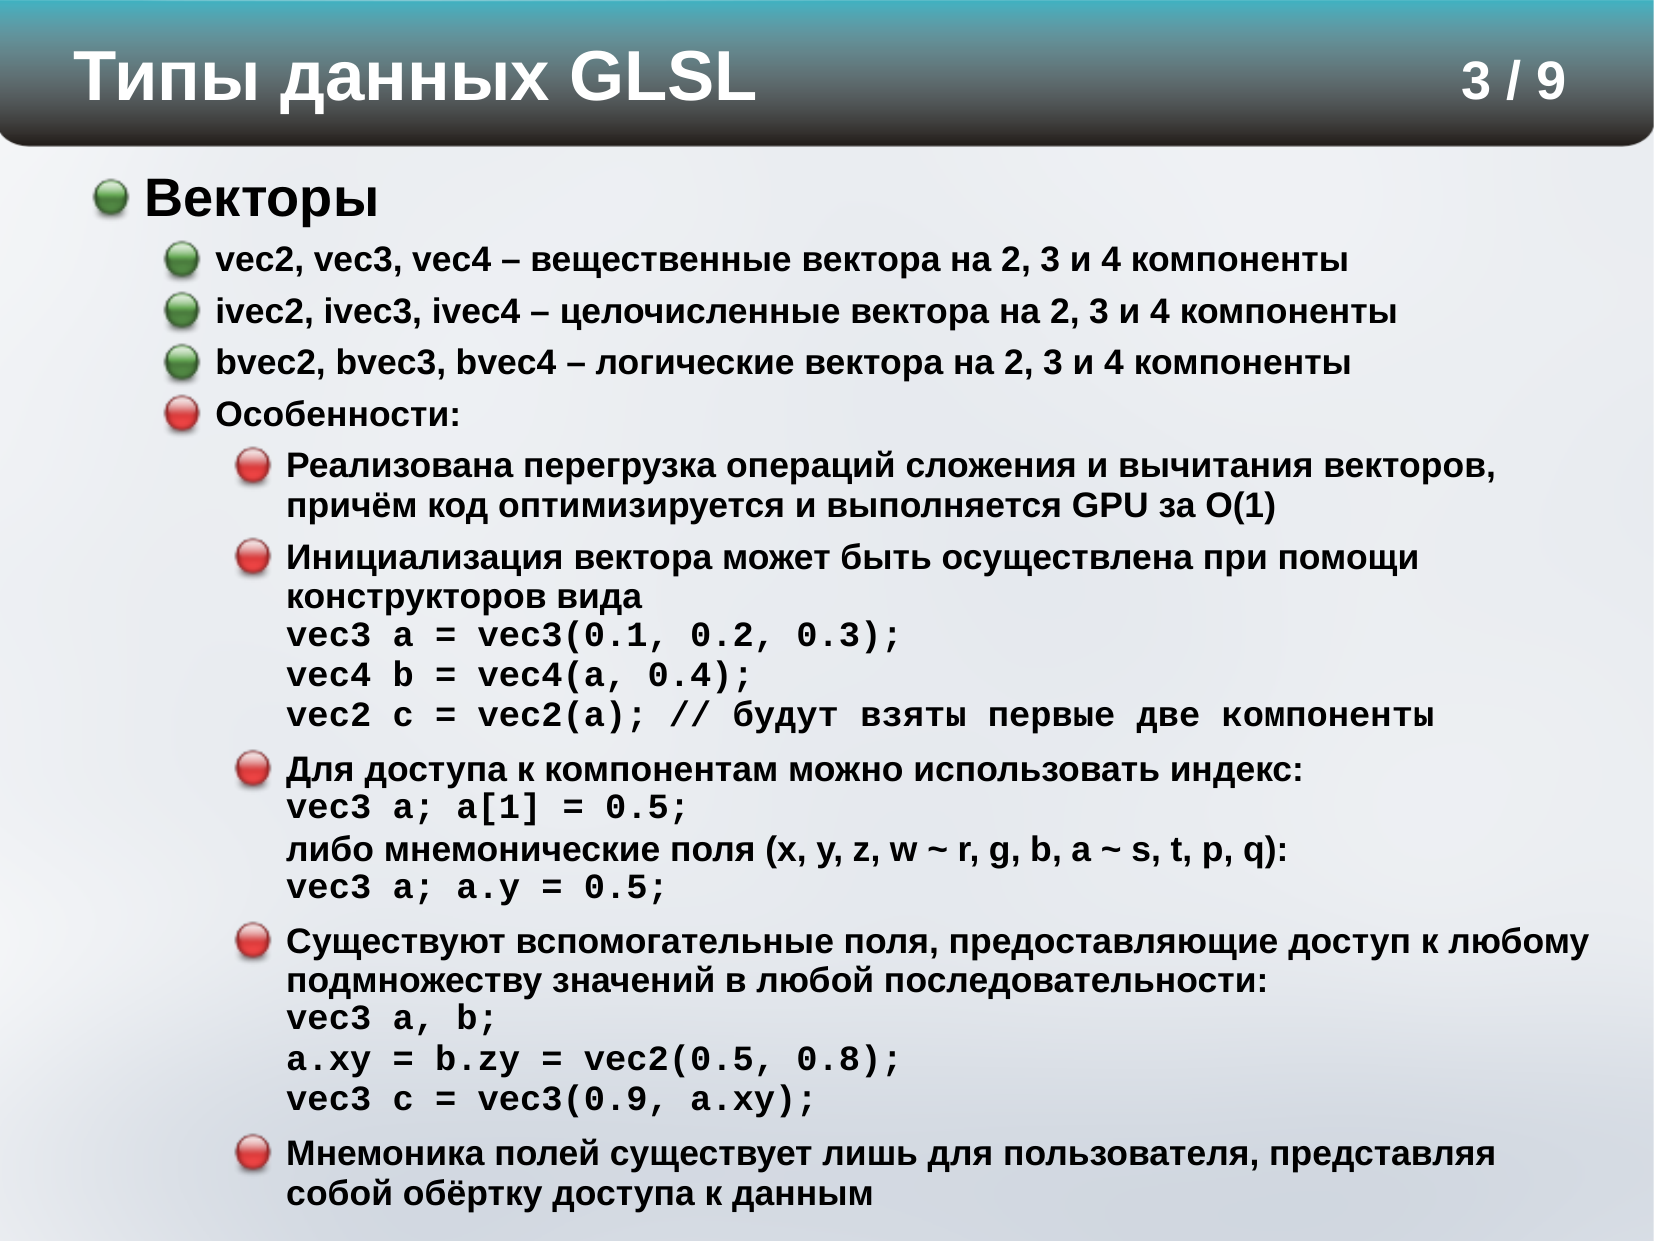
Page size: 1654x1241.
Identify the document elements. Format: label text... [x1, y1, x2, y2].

text_box Типы данных GLSL [59, 29, 1418, 124]
picture [0, 0, 1654, 1241]
text_box <номер> / 9 [1446, 42, 1654, 179]
text_box Векторы vec2, vec3, vec4 – вещественные вектора на 2, 3 и 4 компоненты ivec2, ivec3, ivec4 – целочисленные вектора на 2, 3 и 4 компоненты bvec2, bvec3, bvec4 – логические вектора на 2, 3 и 4 компоненты Особенности: Реализована перегрузка операций сложения и вычитания векторов, причём код оптимизируется и выполняется GPU за О(1) Инициализация вектора может быть осуществлена при помощи конструкторов вида vec3 a = vec3(0.1, 0.2, 0.3); vec4 b = vec4(a, 0.4); vec2 c = vec2(a); // будут взяты первые две компоненты Для доступа к компонентам можно использовать индекс: vec3 a; a[1] = 0.5; либо мнемонические поля (x, y, z, w ~ r, g, b, a ~ s, t, p, q): vec3 a; a.y = 0.5; Существуют вспомогательные поля, предоставляющие доступ к любому подмножеству значений в любой последовательности: vec3 a, b; a.xy = b.zy = vec2(0.5, 0.8); vec3 c = vec3(0.9, a.xy); Мнемоника полей существует лишь для пользователя, представляя собой обёртку доступа к данным [70, 159, 1625, 1220]
